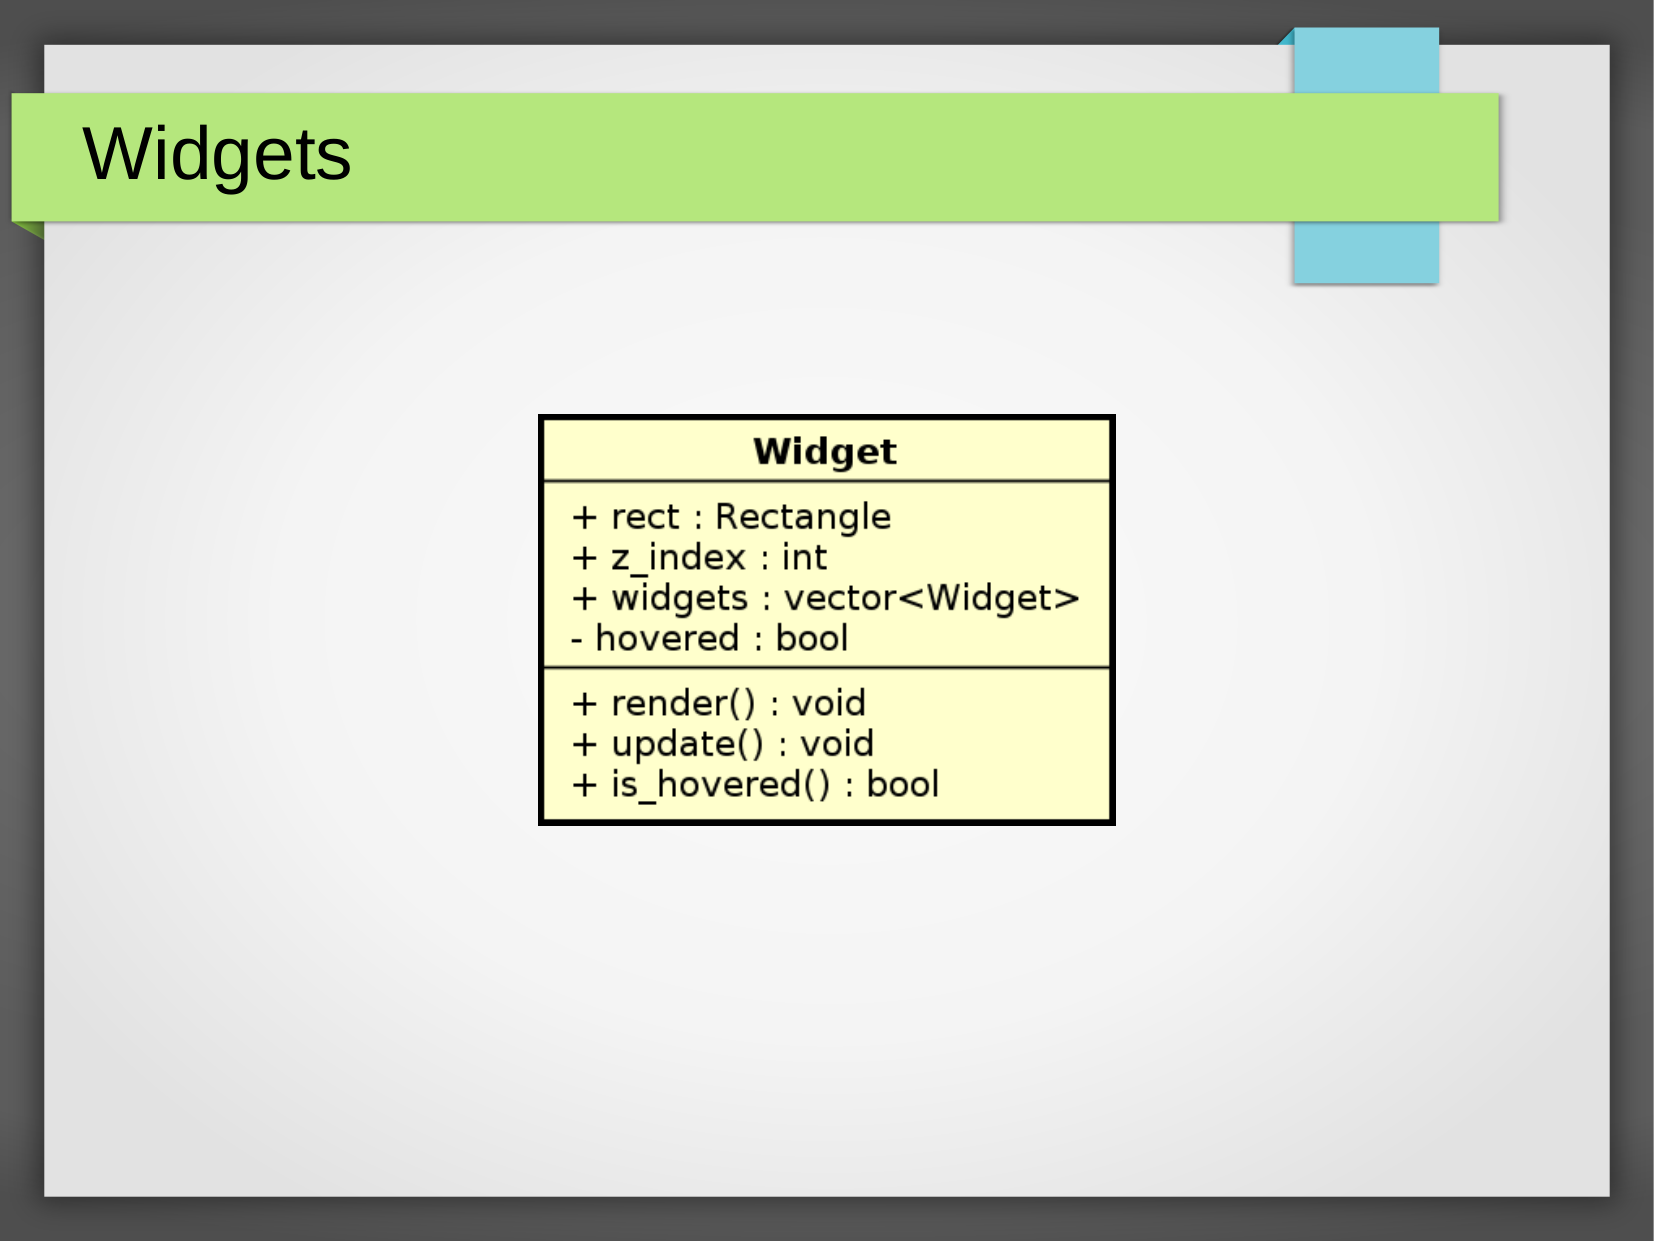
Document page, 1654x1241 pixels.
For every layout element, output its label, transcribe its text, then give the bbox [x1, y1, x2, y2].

title Widgets [82, 94, 1264, 213]
picture [0, 0, 1654, 1241]
